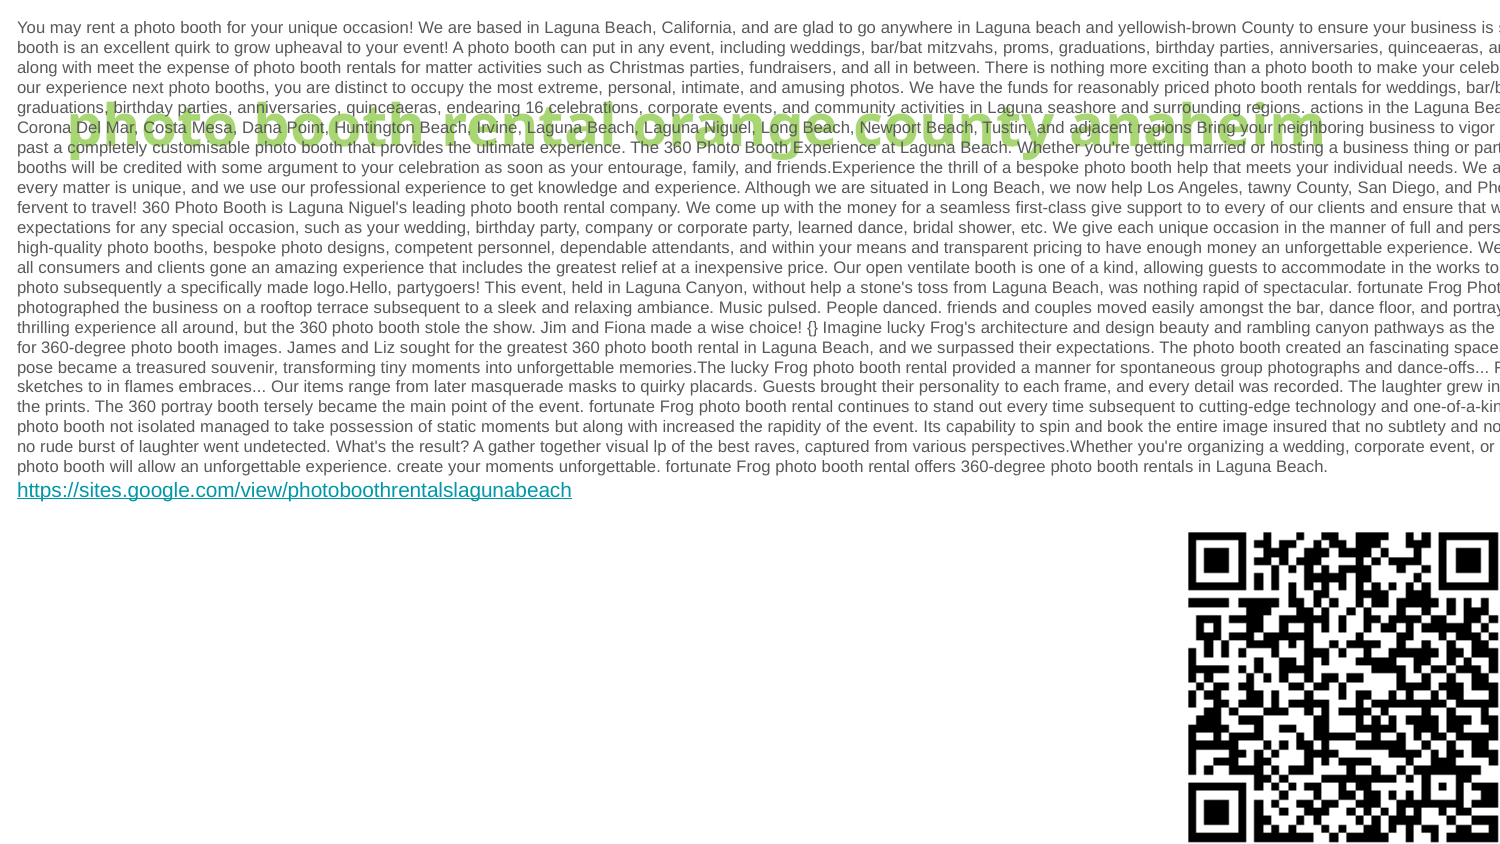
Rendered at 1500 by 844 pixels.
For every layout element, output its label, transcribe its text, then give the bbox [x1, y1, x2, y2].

text_box You may rent a photo booth for your unique occasion! We are based in Laguna Beach, California, and are glad to go anywhere in Laguna beach and yellowish-brown County to ensure your business is spectacular. A photo booth is an excellent quirk to grow upheaval to your event! A photo booth can put in any event, including weddings, bar/bat mitzvahs, proms, graduations, birthday parties, anniversaries, quinceaeras, and gorgeous 16. We along with meet the expense of photo booth rentals for matter activities such as Christmas parties, fundraisers, and all in between. There is nothing more exciting than a photo booth to make your celebration unique! gone our experience next photo booths, you are distinct to occupy the most extreme, personal, intimate, and amusing photos. We have the funds for reasonably priced photo booth rentals for weddings, bar/bat mitzvahs, proms, graduations, birthday parties, anniversaries, quinceaeras, endearing 16 celebrations, corporate events, and community activities in Laguna seashore and surrounding regions. actions in the Laguna Beach, Anaheim, Corona Del Mar, Costa Mesa, Dana Point, Huntington Beach, Irvine, Laguna Beach, Laguna Niguel, Long Beach, Newport Beach, Tustin, and adjacent regions Bring your neighboring business to vigor in Laguna seashore past a completely customisable photo booth that provides the ultimate experience. The 360 Photo Booth Experience at Laguna Beach. Whether you're getting married or hosting a business thing or party, our personalized booths will be credited with some argument to your celebration as soon as your entourage, family, and friends.Experience the thrill of a bespoke photo booth help that meets your individual needs. We acknowledge that every matter is unique, and we use our professional experience to get knowledge and experience. Although we are situated in Long Beach, we now help Los Angeles, tawny County, San Diego, and Phoenix, and we are fervent to travel! 360 Photo Booth is Laguna Niguel's leading photo booth rental company. We come up with the money for a seamless first-class give support to to every of our clients and ensure that we will exceed all expectations for any special occasion, such as your wedding, birthday party, company or corporate party, learned dance, bridal shower, etc. We give each unique occasion in the manner of full and personalized packages, high-quality photo booths, bespoke photo designs, competent personnel, dependable attendants, and within your means and transparent pricing to have enough money an unforgettable experience. We manage to pay for all consumers and clients gone an amazing experience that includes the greatest relief at a inexpensive price. Our open ventilate booth is one of a kind, allowing guests to accommodate in the works to ten individuals in a photo subsequently a specifically made logo.Hello, partygoers! This event, held in Laguna Canyon, without help a stone's toss from Laguna Beach, was nothing rapid of spectacular. fortunate Frog Photo Booth photographed the business on a rooftop terrace subsequent to a sleek and relaxing ambiance. Music pulsed. People danced. friends and couples moved easily amongst the bar, dance floor, and portray booth. It was a thrilling experience all around, but the 360 photo booth stole the show. Jim and Fiona made a wise choice! {} Imagine lucky Frog's architecture and design beauty and rambling canyon pathways as the breathtaking tone for 360-degree photo booth images. James and Liz sought for the greatest 360 photo booth rental in Laguna Beach, and we surpassed their expectations. The photo booth created an fascinating space where all grin and pose became a treasured souvenir, transforming tiny moments into unforgettable memories.The lucky Frog photo booth rental provided a manner for spontaneous group photographs and dance-offs... From interactive sketches to in flames embraces... Our items range from later masquerade masks to quirky placards. Guests brought their personality to each frame, and every detail was recorded. The laughter grew in tandem later than the prints. The 360 portray booth tersely became the main point of the event. fortunate Frog photo booth rental continues to stand out every time subsequent to cutting-edge technology and one-of-a-kind features.The 360 photo booth not isolated managed to take possession of static moments but along with increased the rapidity of the event. Its capability to spin and book the entire image insured that no subtlety and no dance move, and no rude burst of laughter went undetected. What's the result? A gather together visual lp of the best raves, captured from various perspectives.Whether you're organizing a wedding, corporate event, or celebration, our 360 photo booth will allow an unforgettable experience. create your moments unforgettable. fortunate Frog photo booth rental offers 360-degree photo booth rentals in Laguna Beach. https://sites.google.com/view/photoboothrentalslagunabeach [2, 2, 1500, 844]
picture [1187, 531, 1500, 844]
